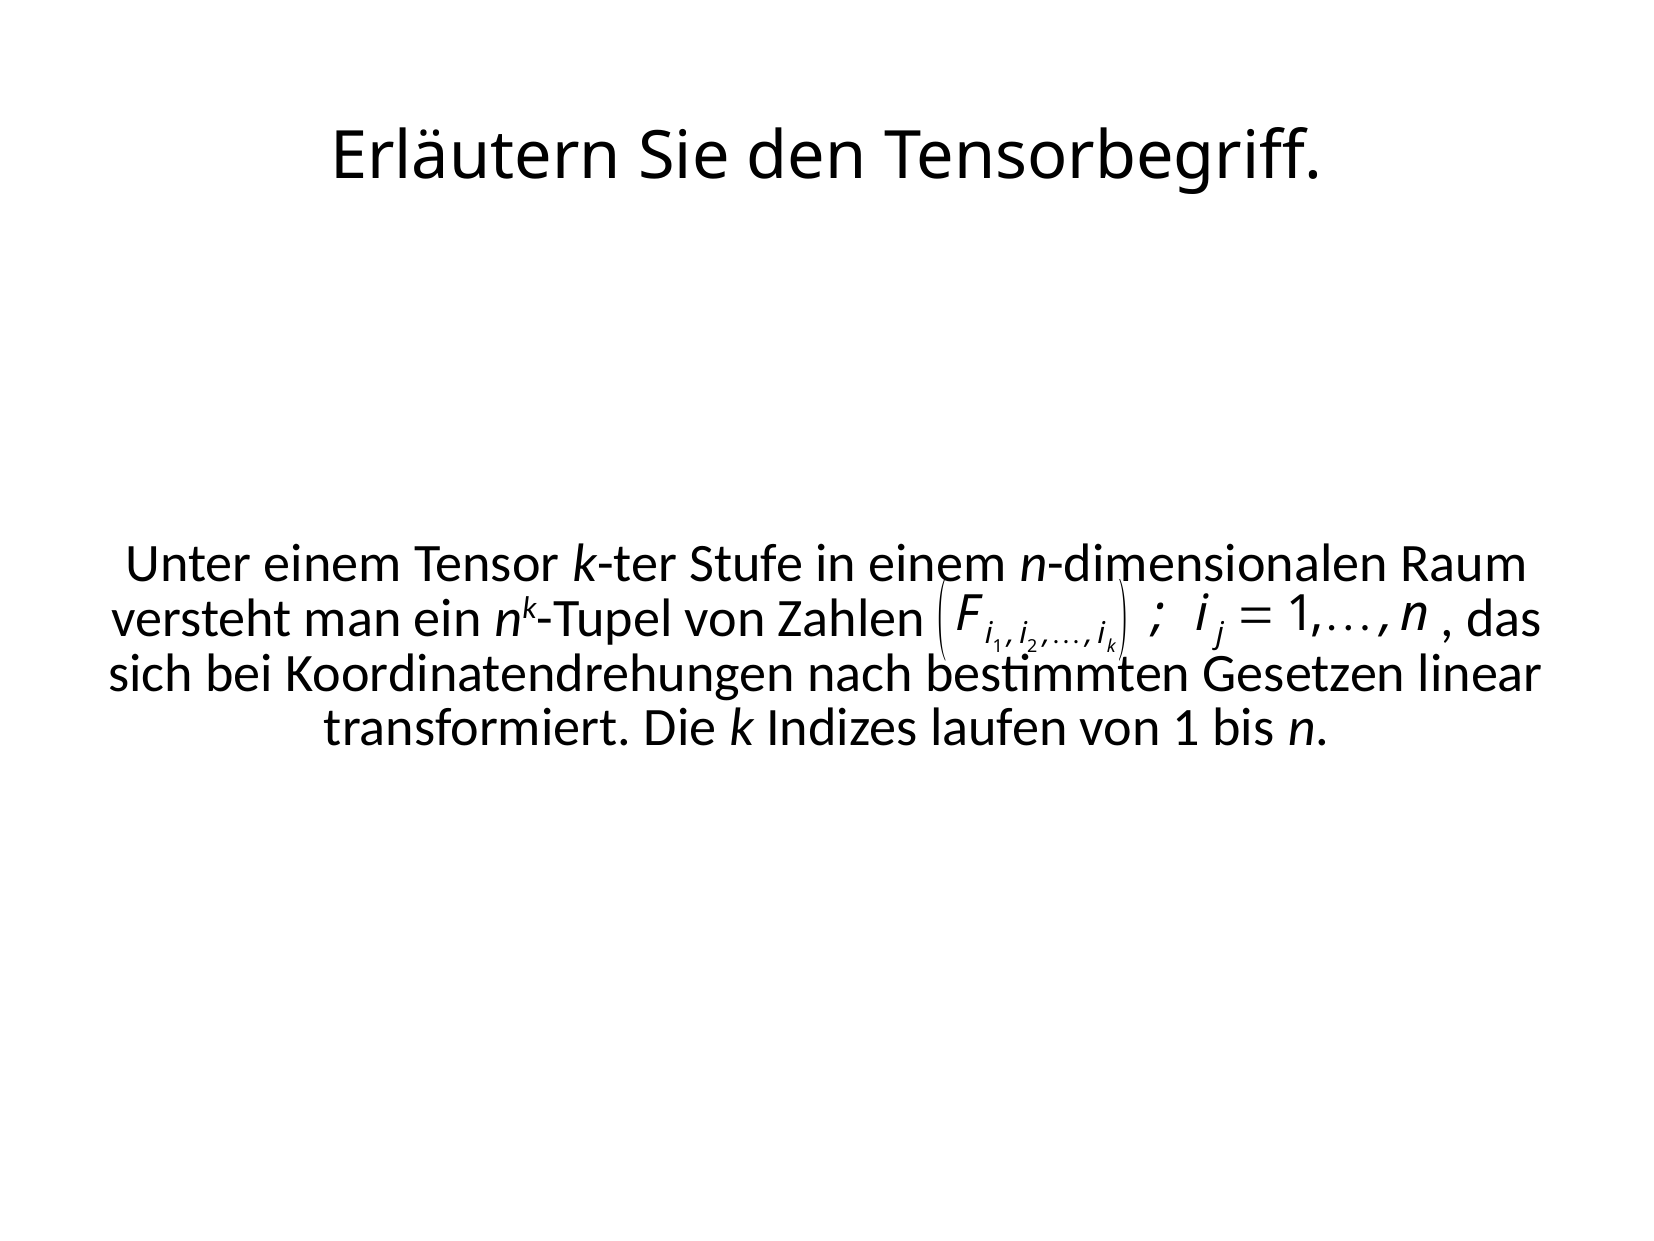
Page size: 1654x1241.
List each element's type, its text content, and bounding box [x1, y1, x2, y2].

chart [930, 579, 1432, 661]
title Erläutern Sie den Tensorbegriff. [82, 49, 1571, 257]
subtitle Unter einem Tensor k-ter Stufe in einem n-dimensionalen Raum versteht man ein nk-Tupel von Zahlen , das sich bei Koordinatendrehungen nach bestimmten Gesetzen linear transformiert. Die k Indizes laufen von 1 bis n. [82, 290, 1571, 1010]
